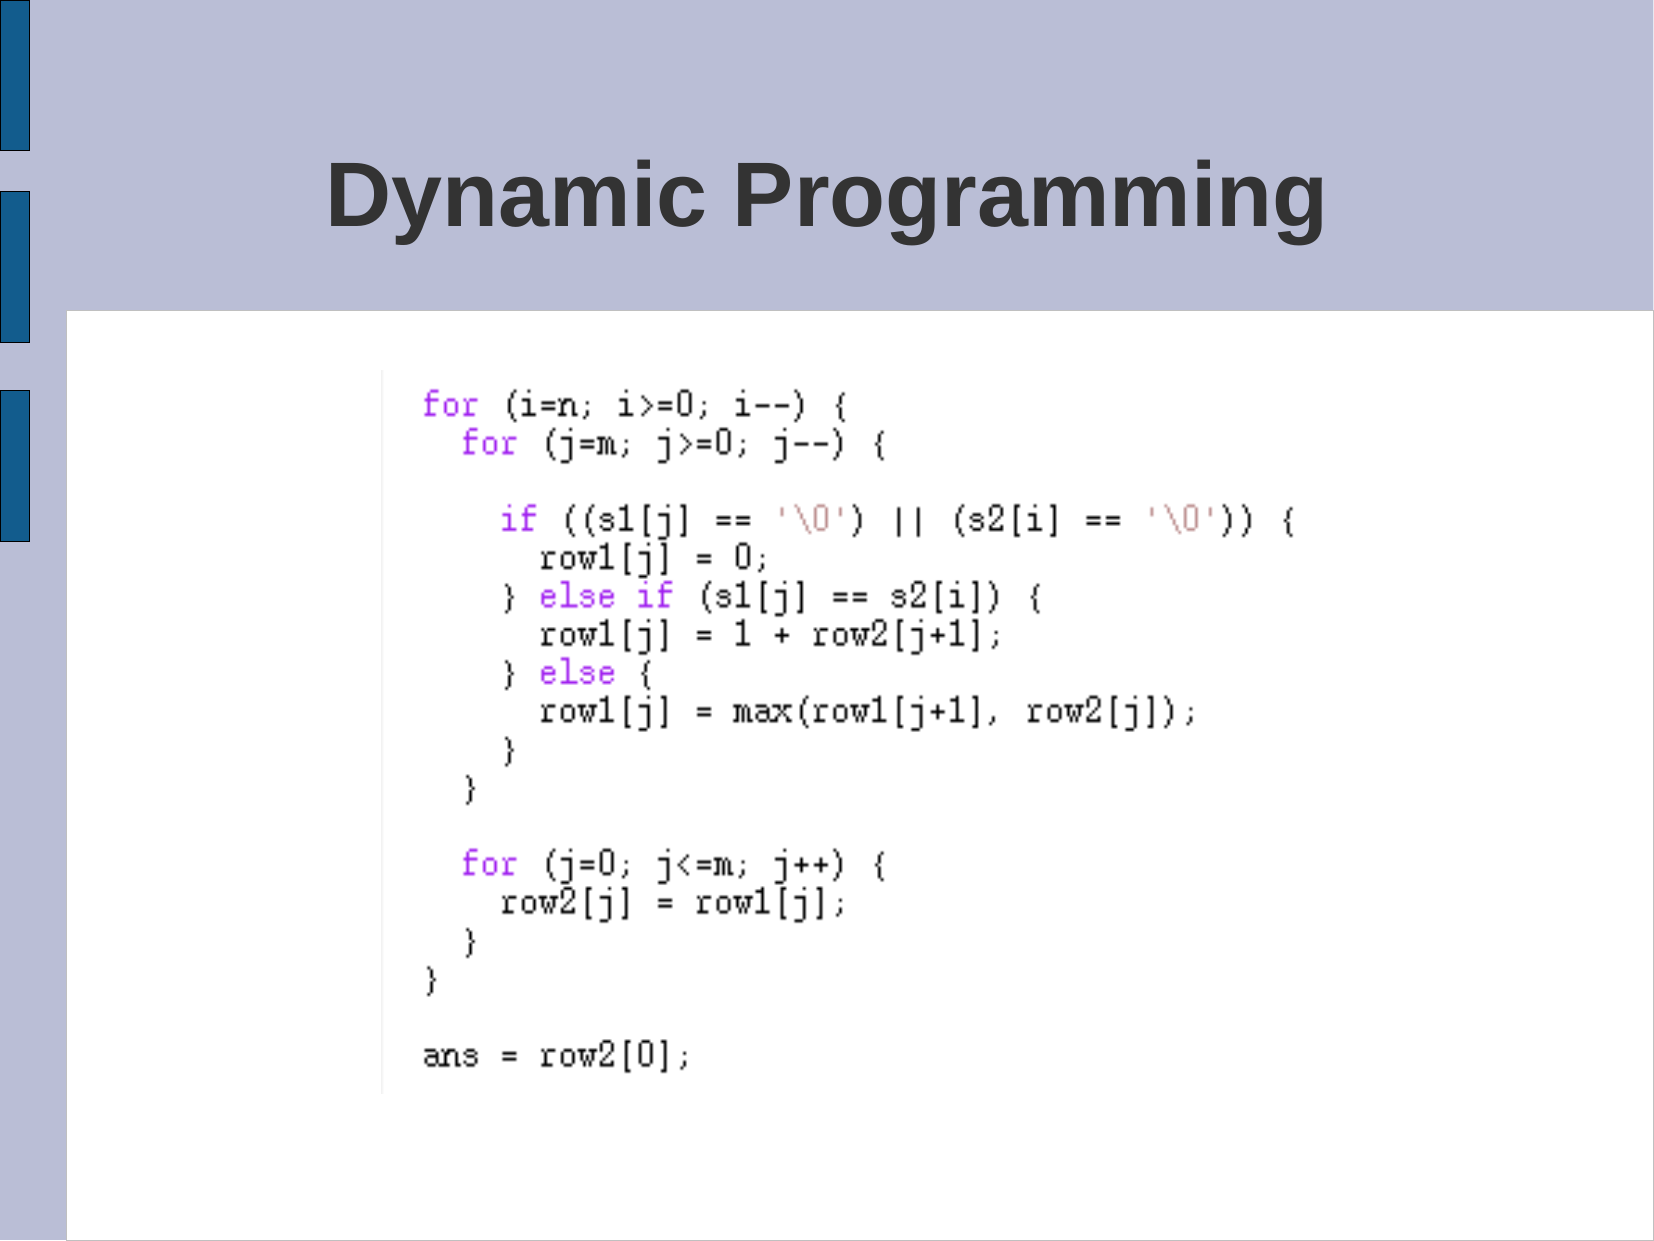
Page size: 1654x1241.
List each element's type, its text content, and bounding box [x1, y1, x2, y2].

picture [381, 370, 1360, 1094]
title Dynamic Programming [121, 91, 1534, 299]
